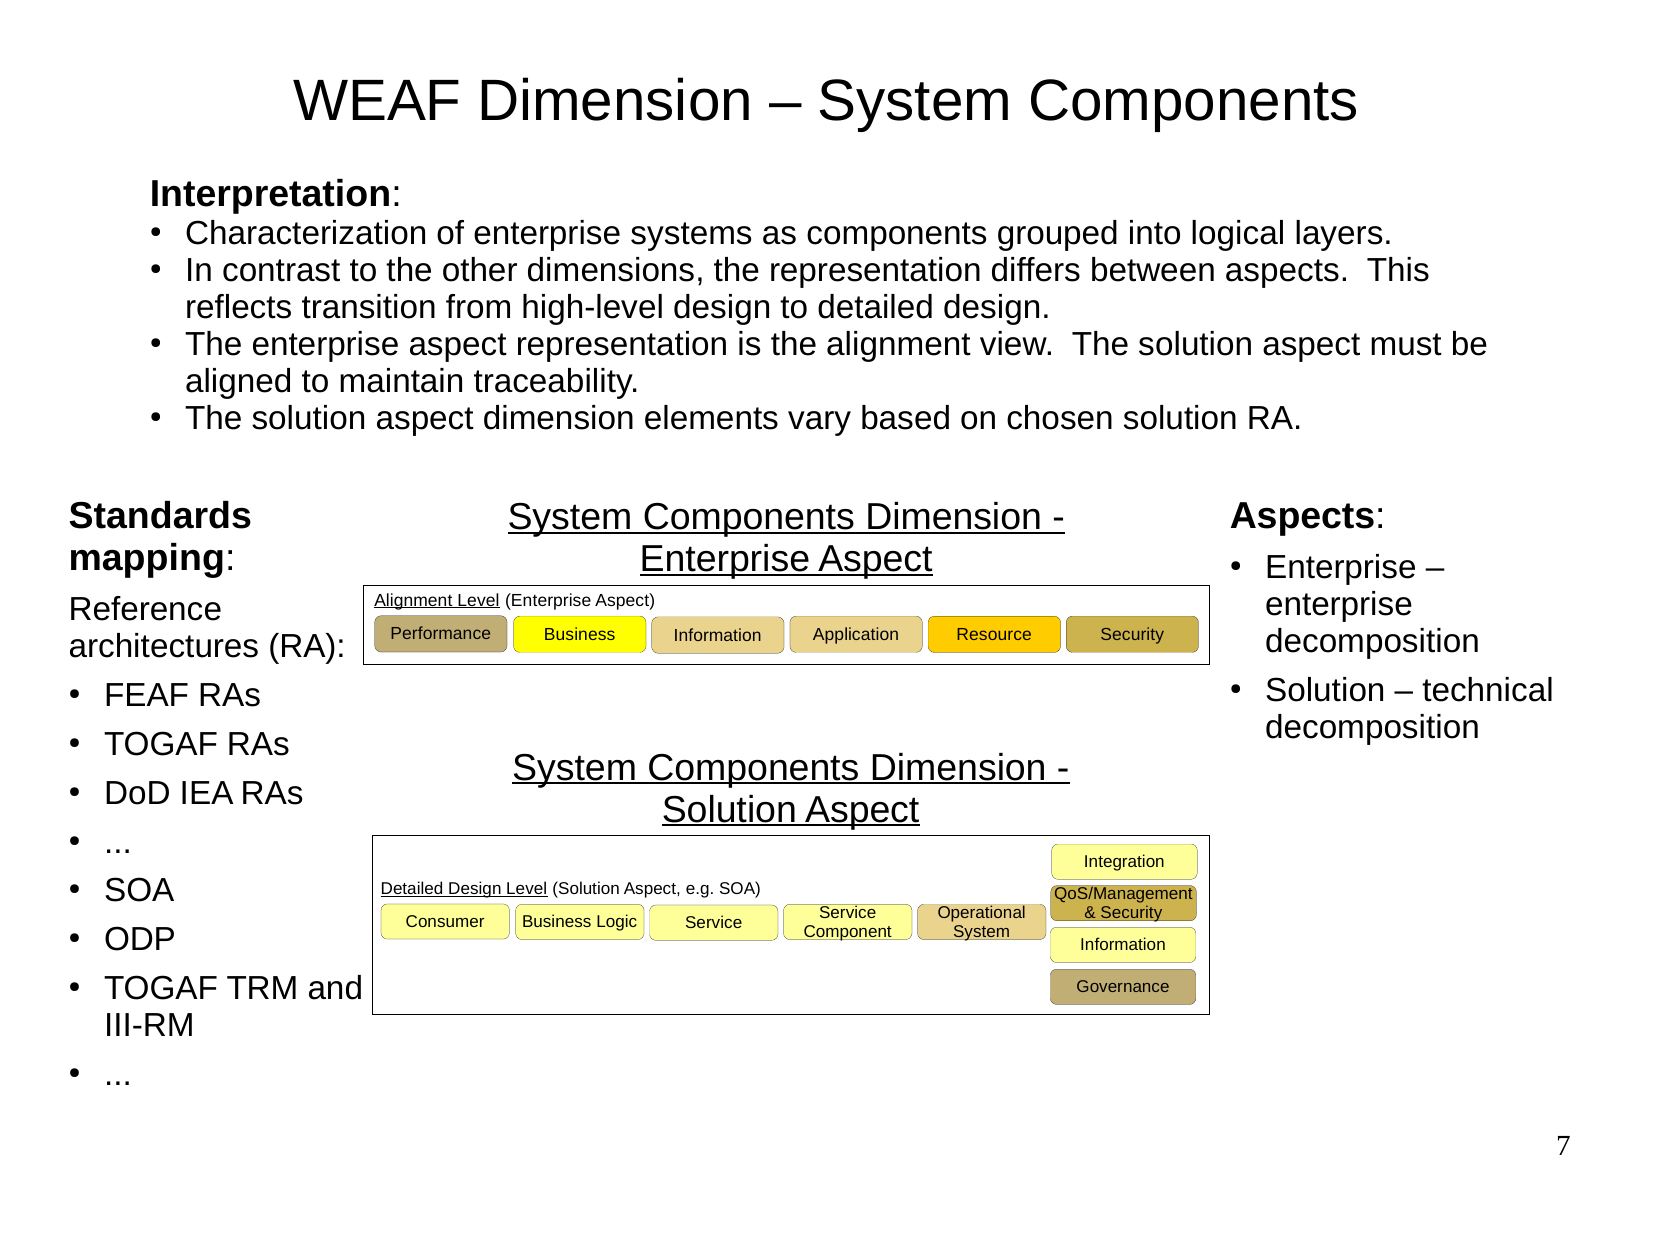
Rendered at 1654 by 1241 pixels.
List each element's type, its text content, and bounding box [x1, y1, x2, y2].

text_box Aspects: Enterprise – enterprise decomposition Solution – technical decomposition [1215, 487, 1591, 1004]
text_box Standards mapping: Reference architectures (RA): FEAF RAs TOGAF RAs DoD IEA RAs ... SOA ODP TOGAF TRM and III-RM ... [53, 487, 399, 1100]
picture [372, 835, 1210, 1015]
title WEAF Dimension – System Components [82, 49, 1571, 151]
picture [363, 585, 1210, 665]
text_box Interpretation: Characterization of enterprise systems as components grouped into logical layers. In contrast to the other dimensions, the representation differs between aspects. This reflects transition from high-level design to detailed design. The enterprise aspect representation is the alignment view. The solution aspect must be aligned to maintain traceability. The solution aspect dimension elements vary based on chosen solution RA. [135, 165, 1546, 445]
